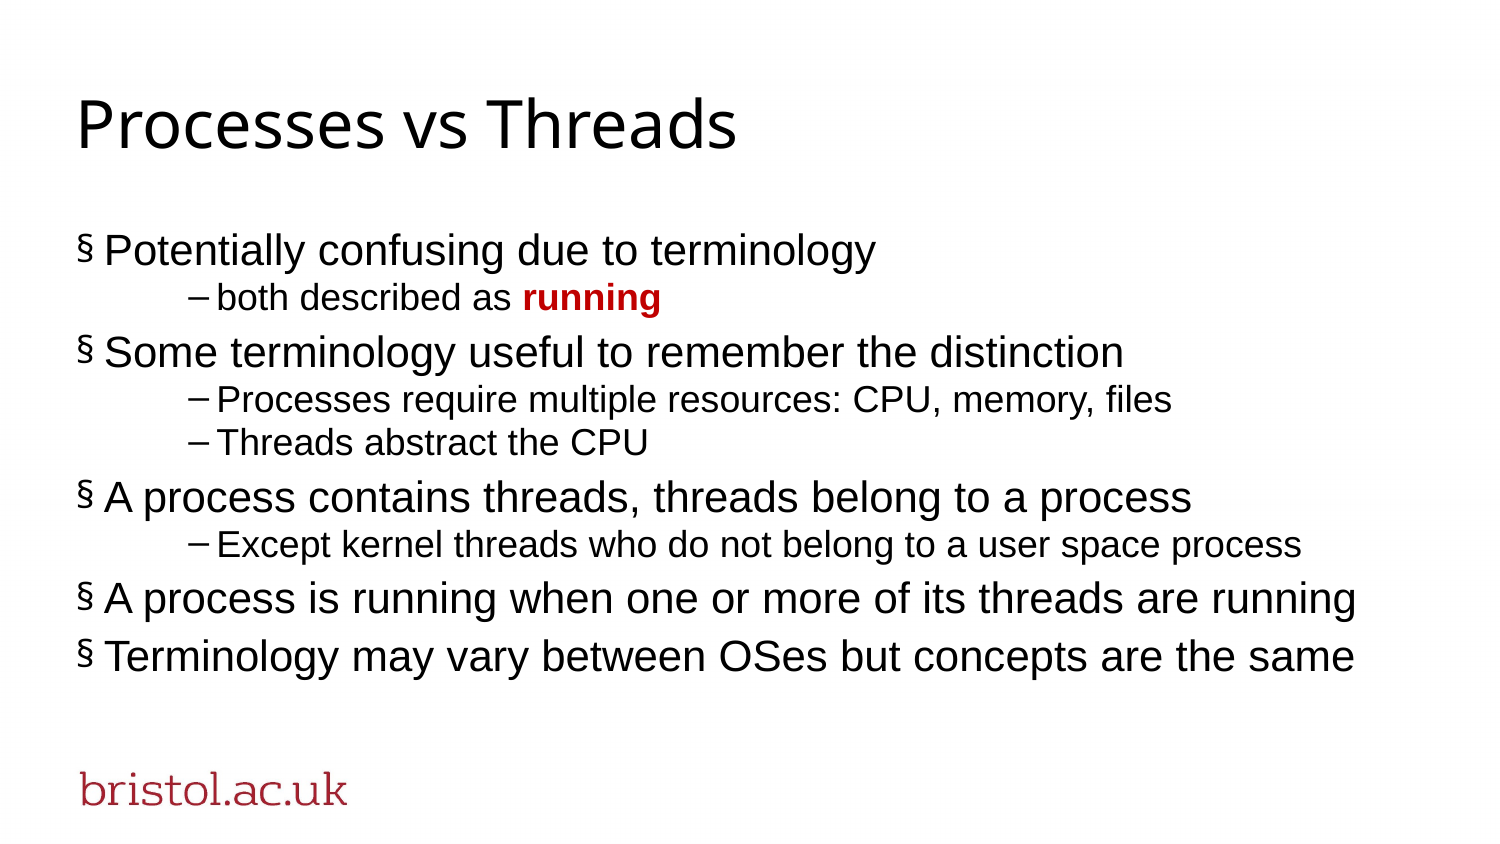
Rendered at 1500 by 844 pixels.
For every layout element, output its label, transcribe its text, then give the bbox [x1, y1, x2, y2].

title Processes vs Threads [60, 44, 1440, 209]
list Potentially confusing due to terminology both described as running Some terminology useful to remember the distinction Processes require multiple resources: CPU, memory, files Threads abstract the CPU A process contains threads, threads belong to a process Except kernel threads who do not belong to a user space process A process is running when one or more of its threads are running Terminology may vary between OSes but concepts are the same [60, 224, 1440, 699]
